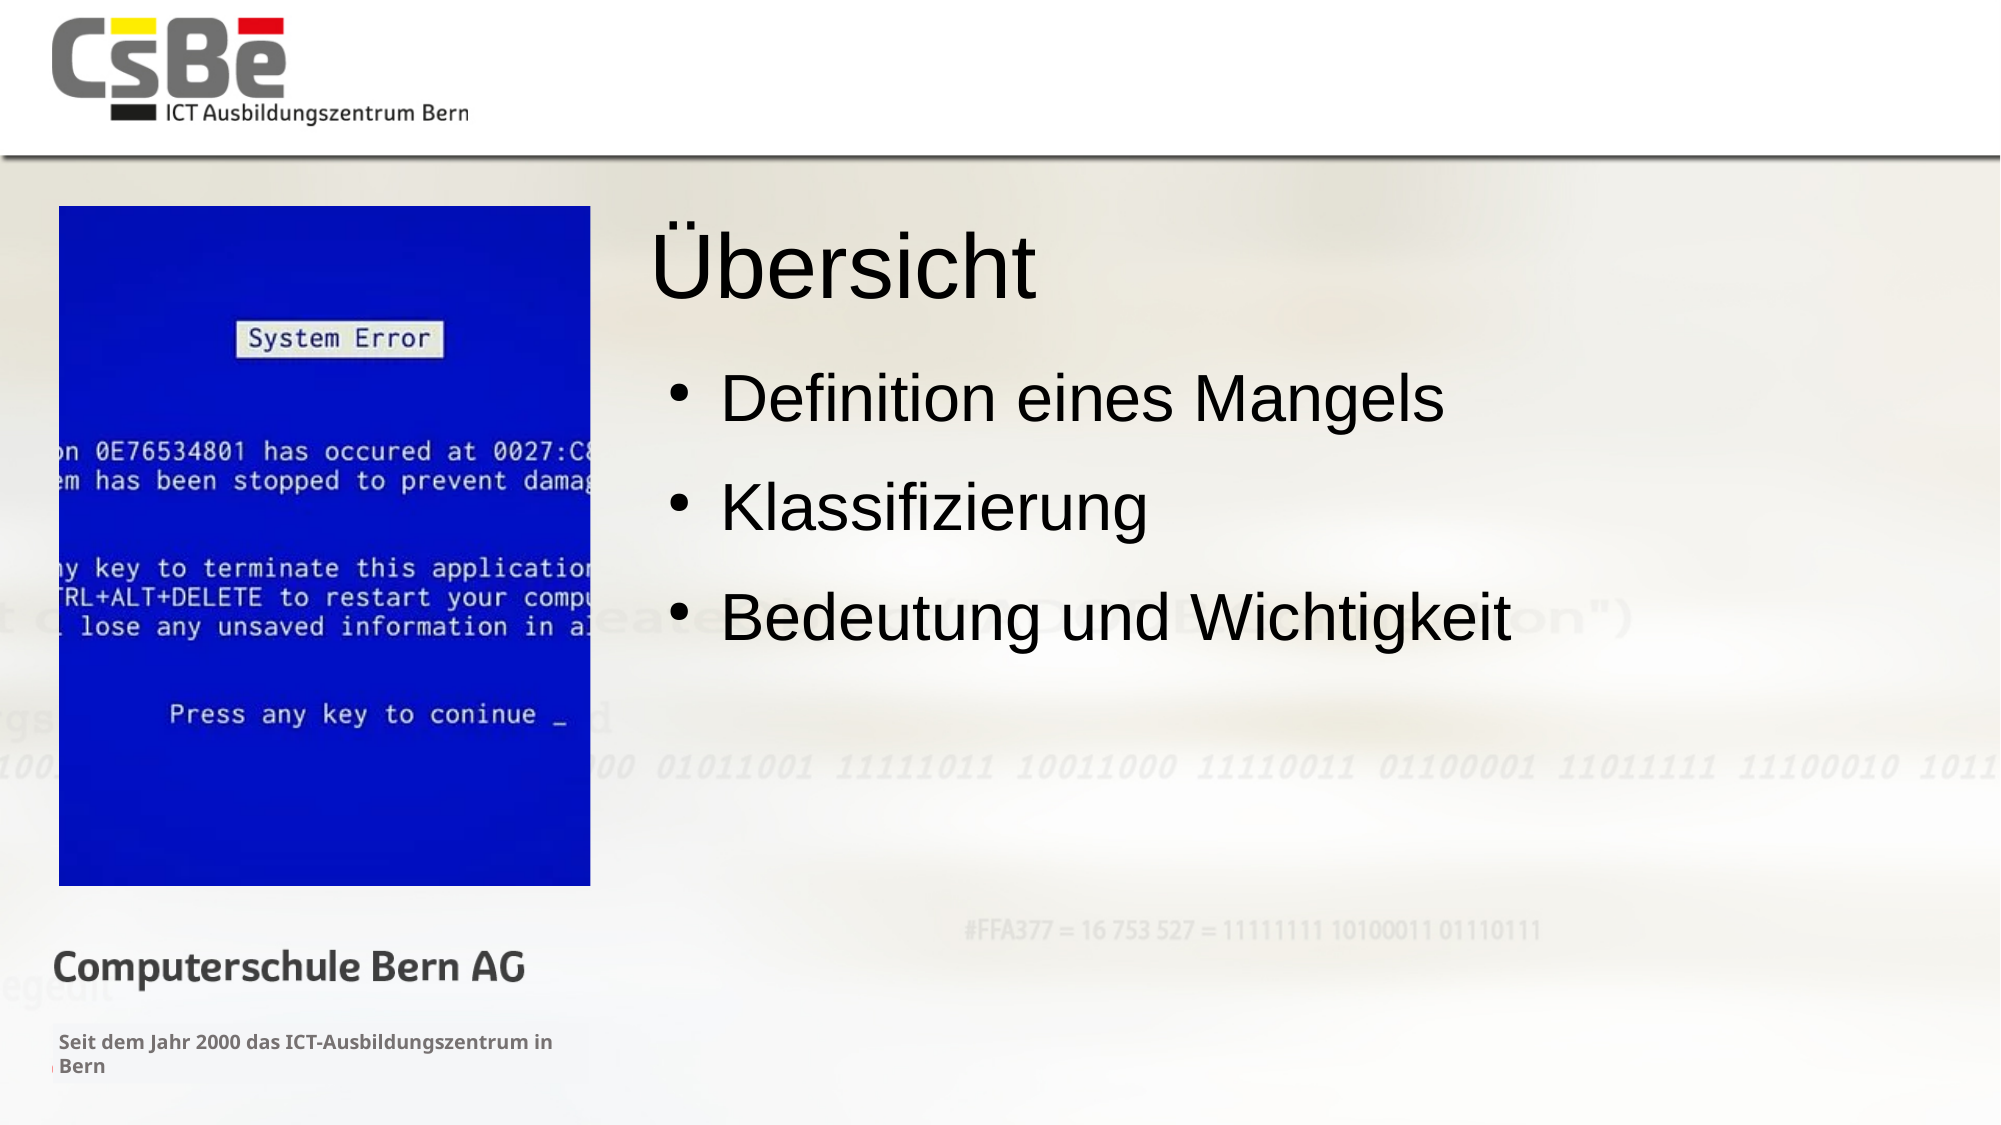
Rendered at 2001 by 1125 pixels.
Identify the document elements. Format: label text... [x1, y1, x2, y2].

list Definition eines Mangels Klassifizierung Bedeutung und Wichtigkeit [649, 355, 1920, 1004]
list Übersicht [649, 206, 1920, 355]
picture [0, 0, 2001, 1125]
